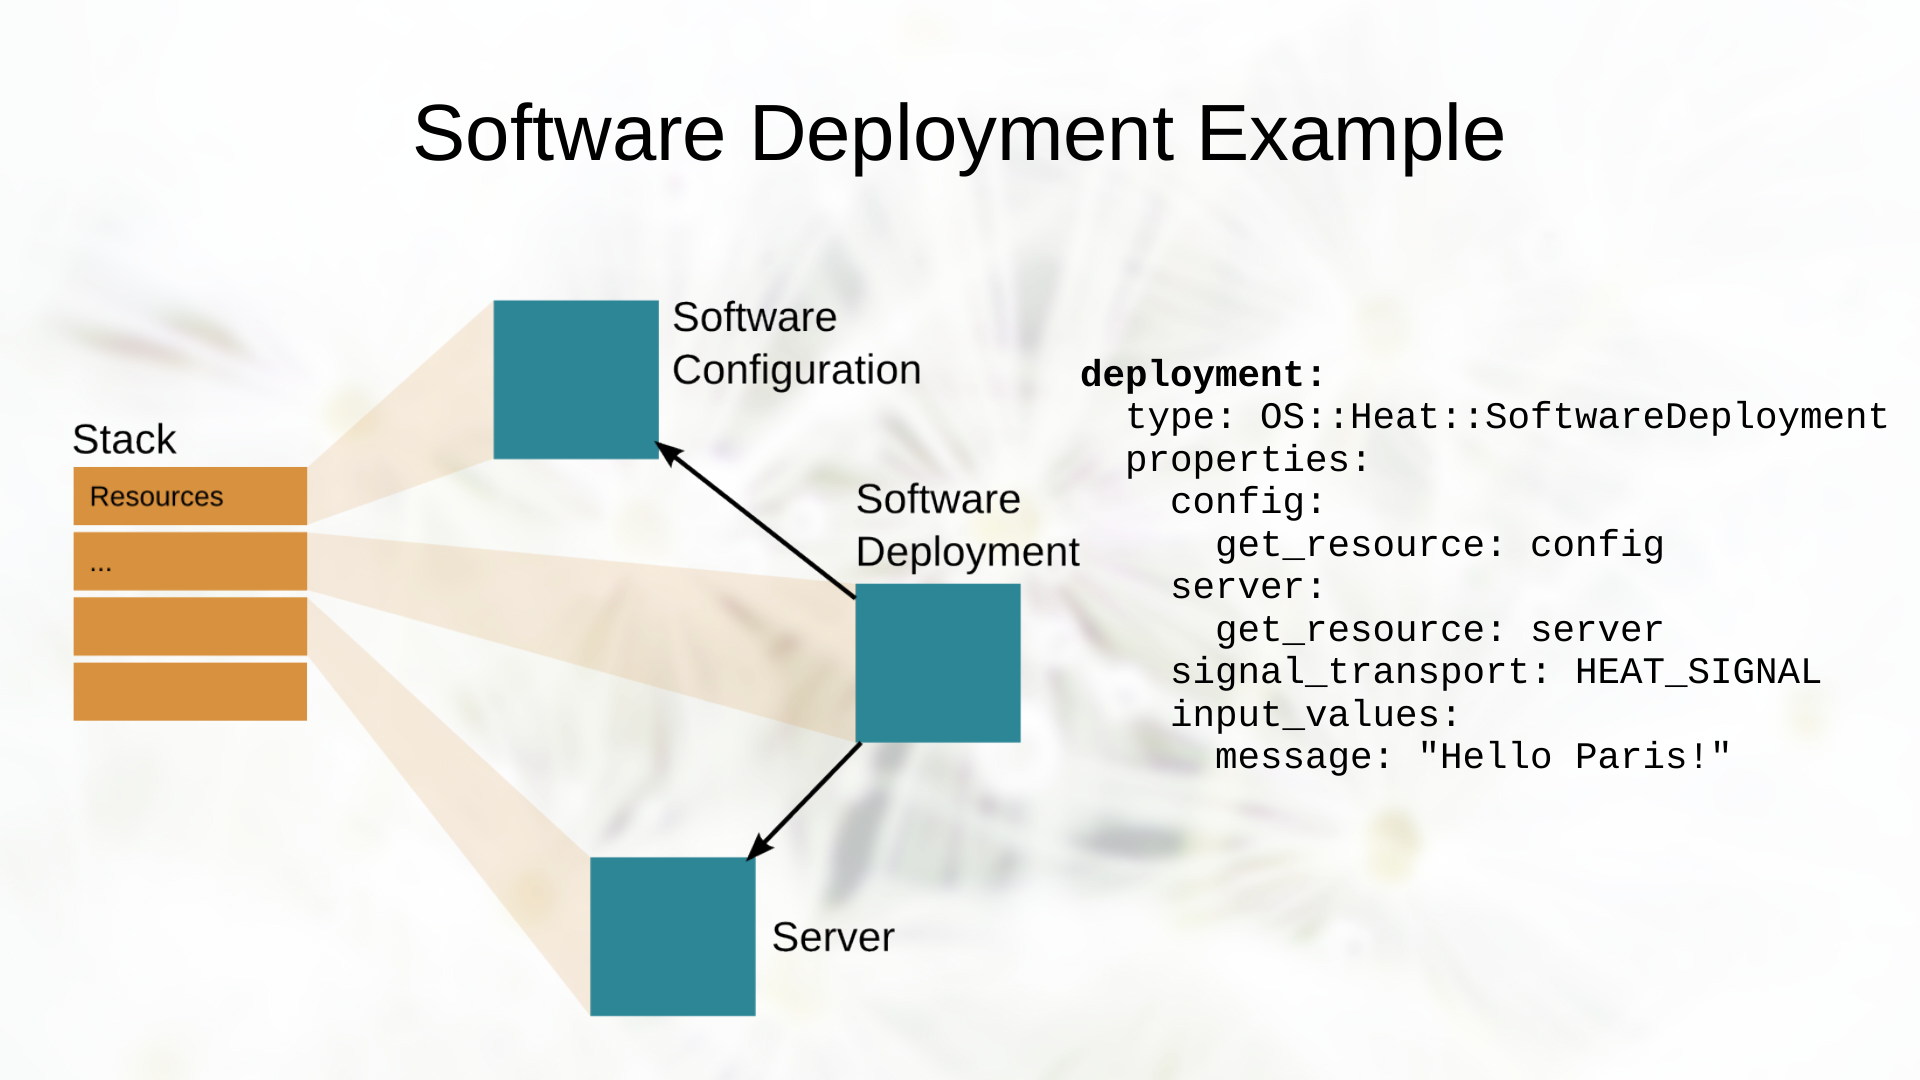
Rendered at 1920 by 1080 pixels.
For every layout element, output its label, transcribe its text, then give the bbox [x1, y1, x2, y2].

title Software Deployment Example [95, 42, 1824, 224]
text_box deployment: type: OS::Heat::SoftwareDeployment properties: config: get_resource: config server: get_resource: server signal_transport: HEAT_SIGNAL input_values: message: "Hello Paris!" [1020, 347, 1906, 916]
picture [0, 0, 1920, 1080]
